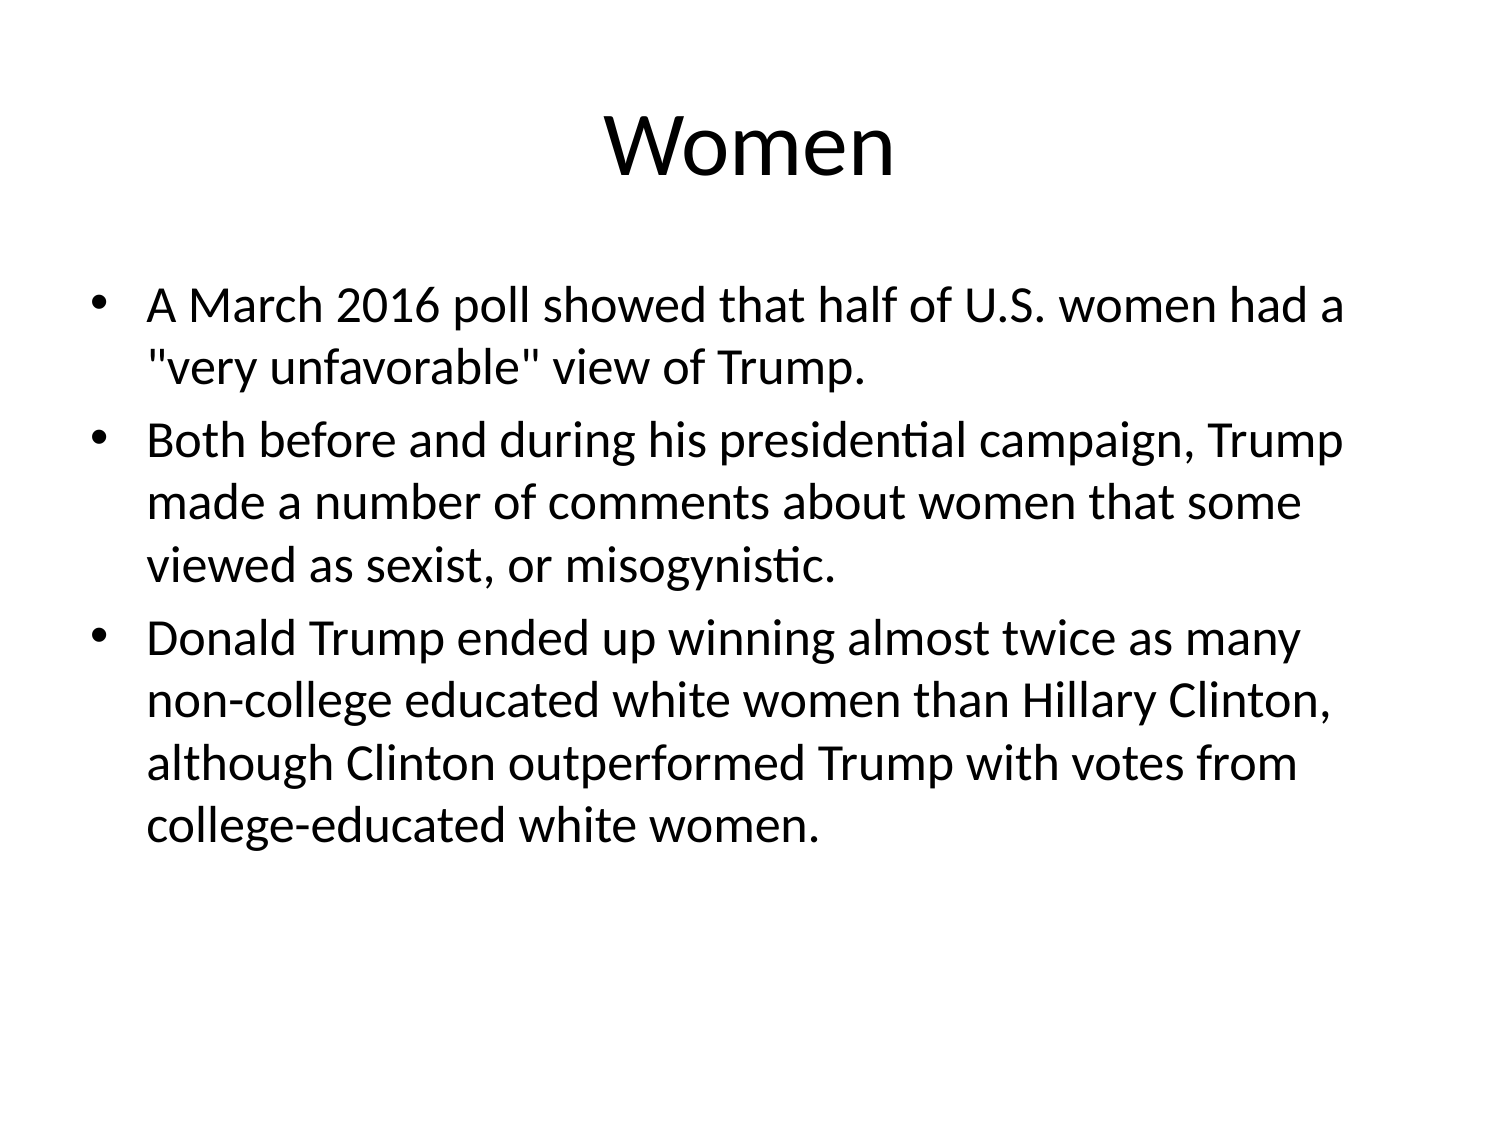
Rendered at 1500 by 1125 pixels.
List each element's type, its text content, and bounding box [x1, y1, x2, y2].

title Women [75, 45, 1425, 233]
list A March 2016 poll showed that half of U.S. women had a "very unfavorable" view of Trump. Both before and during his presidential campaign, Trump made a number of comments about women that some viewed as sexist, or misogynistic. Donald Trump ended up winning almost twice as many non-college educated white women than Hillary Clinton, although Clinton outperformed Trump with votes from college-educated white women. [75, 262, 1425, 1005]
